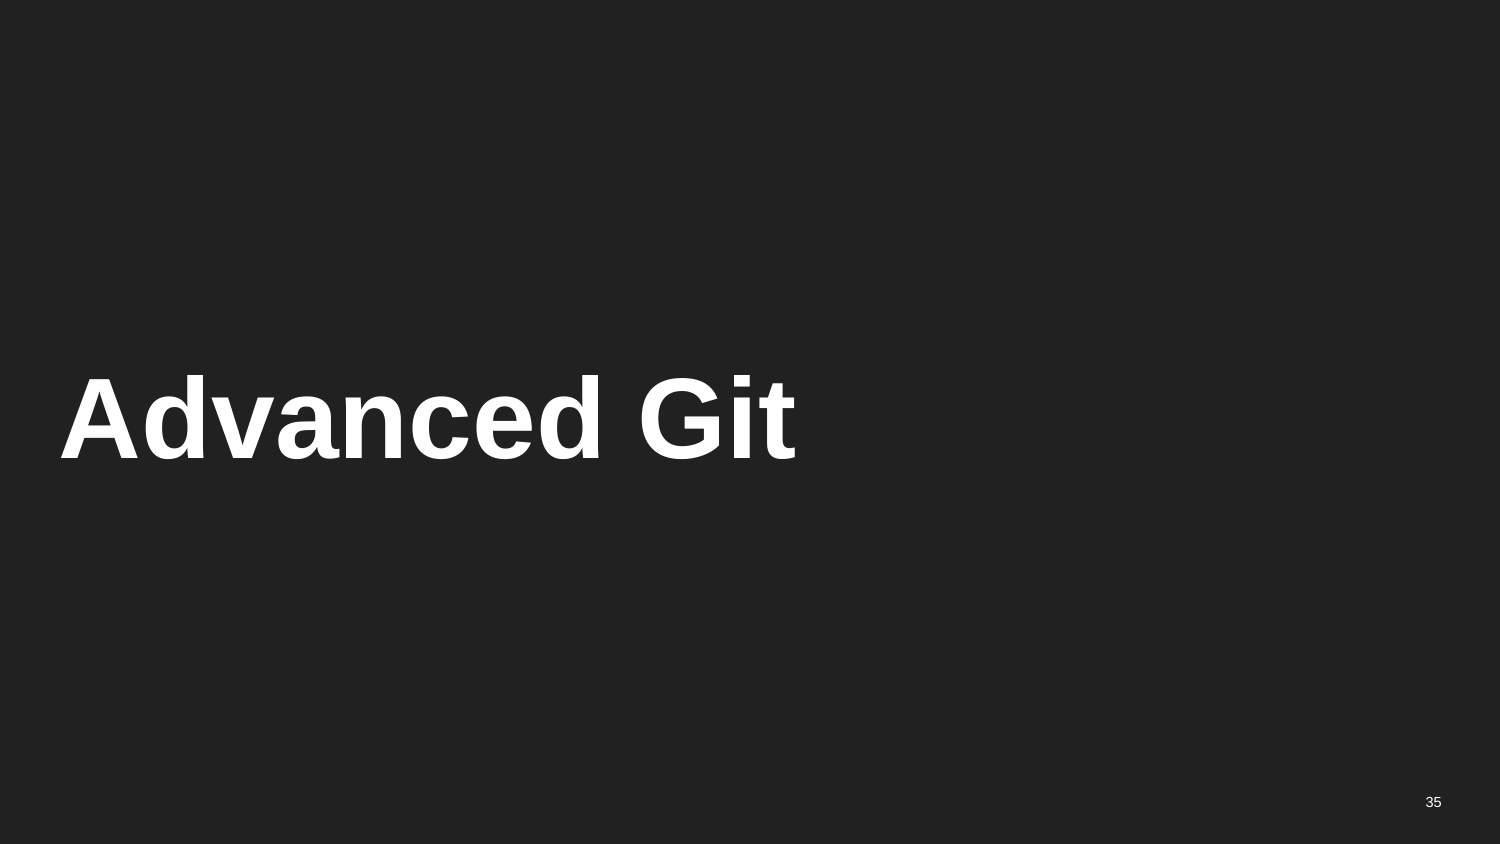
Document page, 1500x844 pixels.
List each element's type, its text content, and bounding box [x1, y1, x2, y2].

slide_number 1 [1392, 793, 1442, 815]
title Advanced Git [59, 140, 1442, 704]
